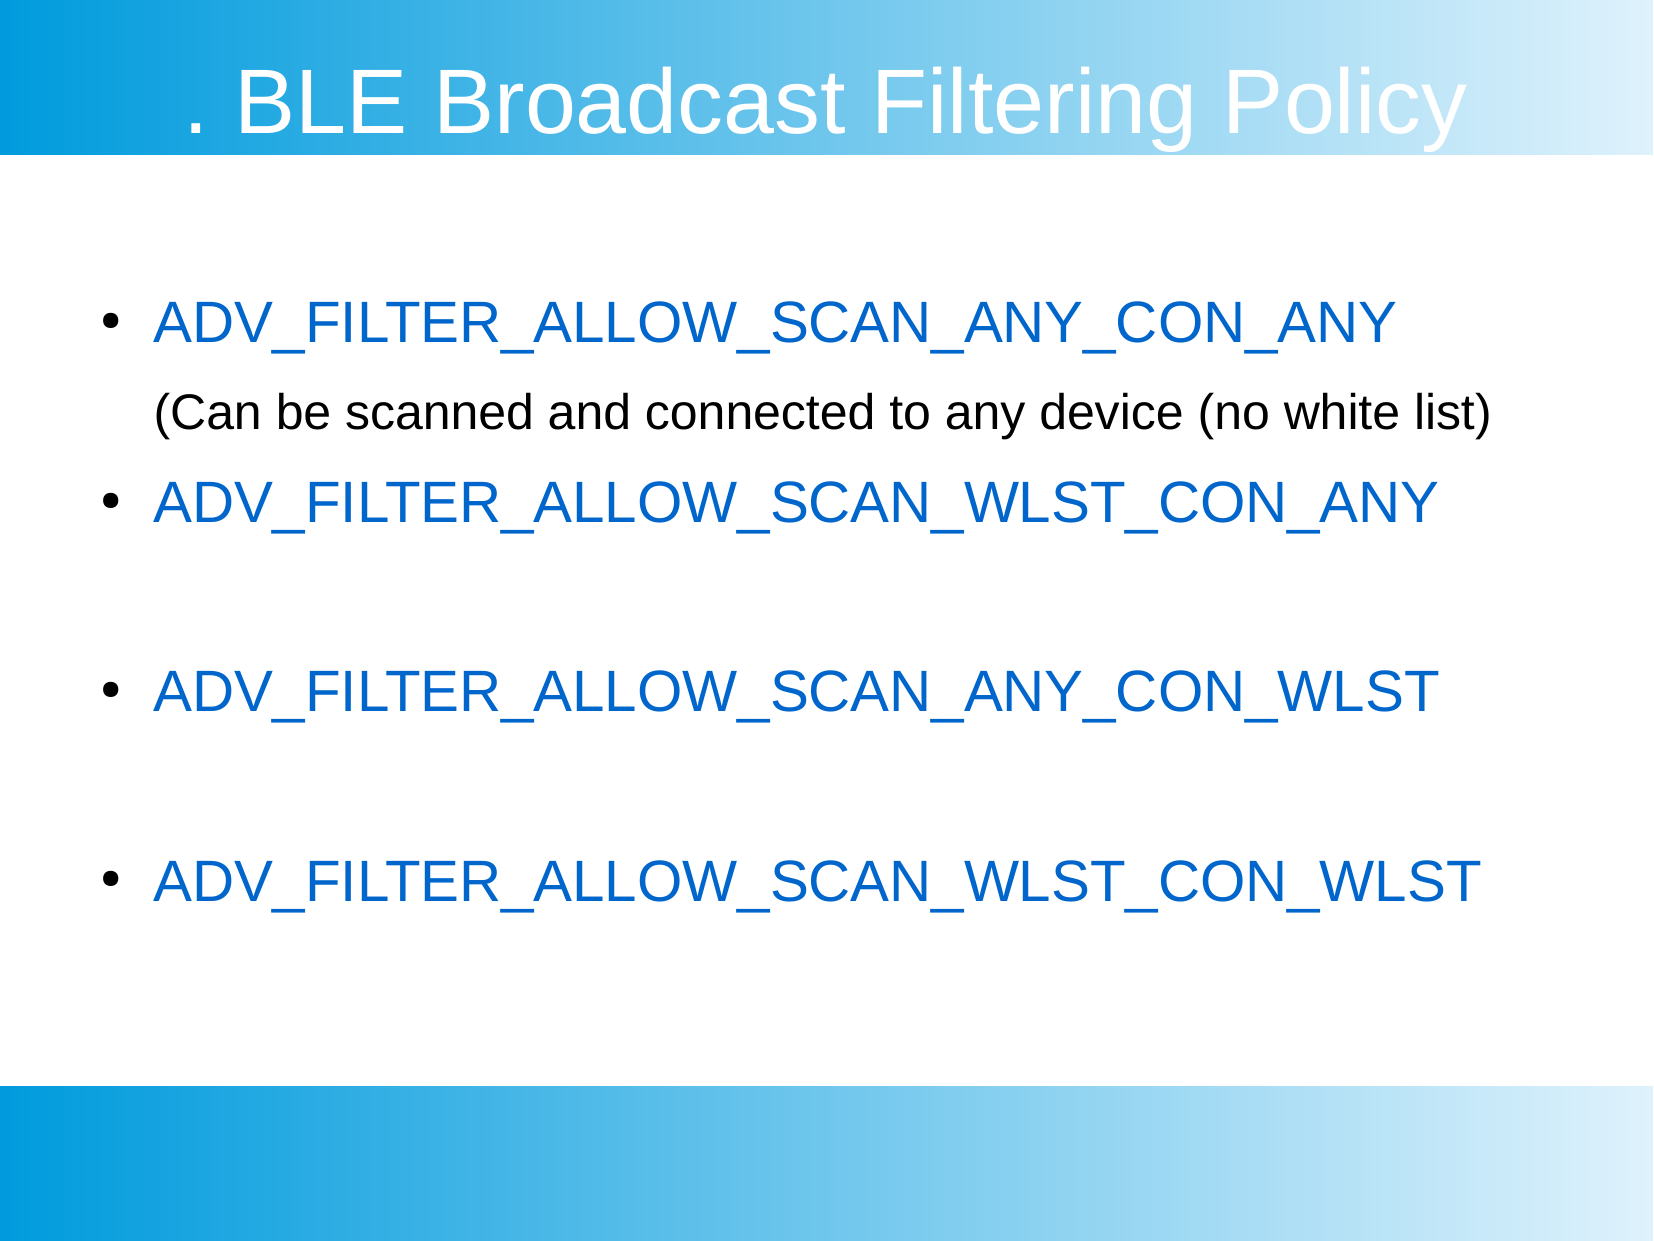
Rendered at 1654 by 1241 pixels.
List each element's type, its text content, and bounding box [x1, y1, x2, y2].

list ADV_FILTER_ALLOW_SCAN_ANY_CON_ANY (Can be scanned and connected to any device (no white list) ADV_FILTER_ALLOW_SCAN_WLST_CON_ANY ADV_FILTER_ALLOW_SCAN_ANY_CON_WLST ADV_FILTER_ALLOW_SCAN_WLST_CON_WLST [82, 290, 1571, 1010]
title . BLE Broadcast Filtering Policy [82, 49, 1571, 155]
